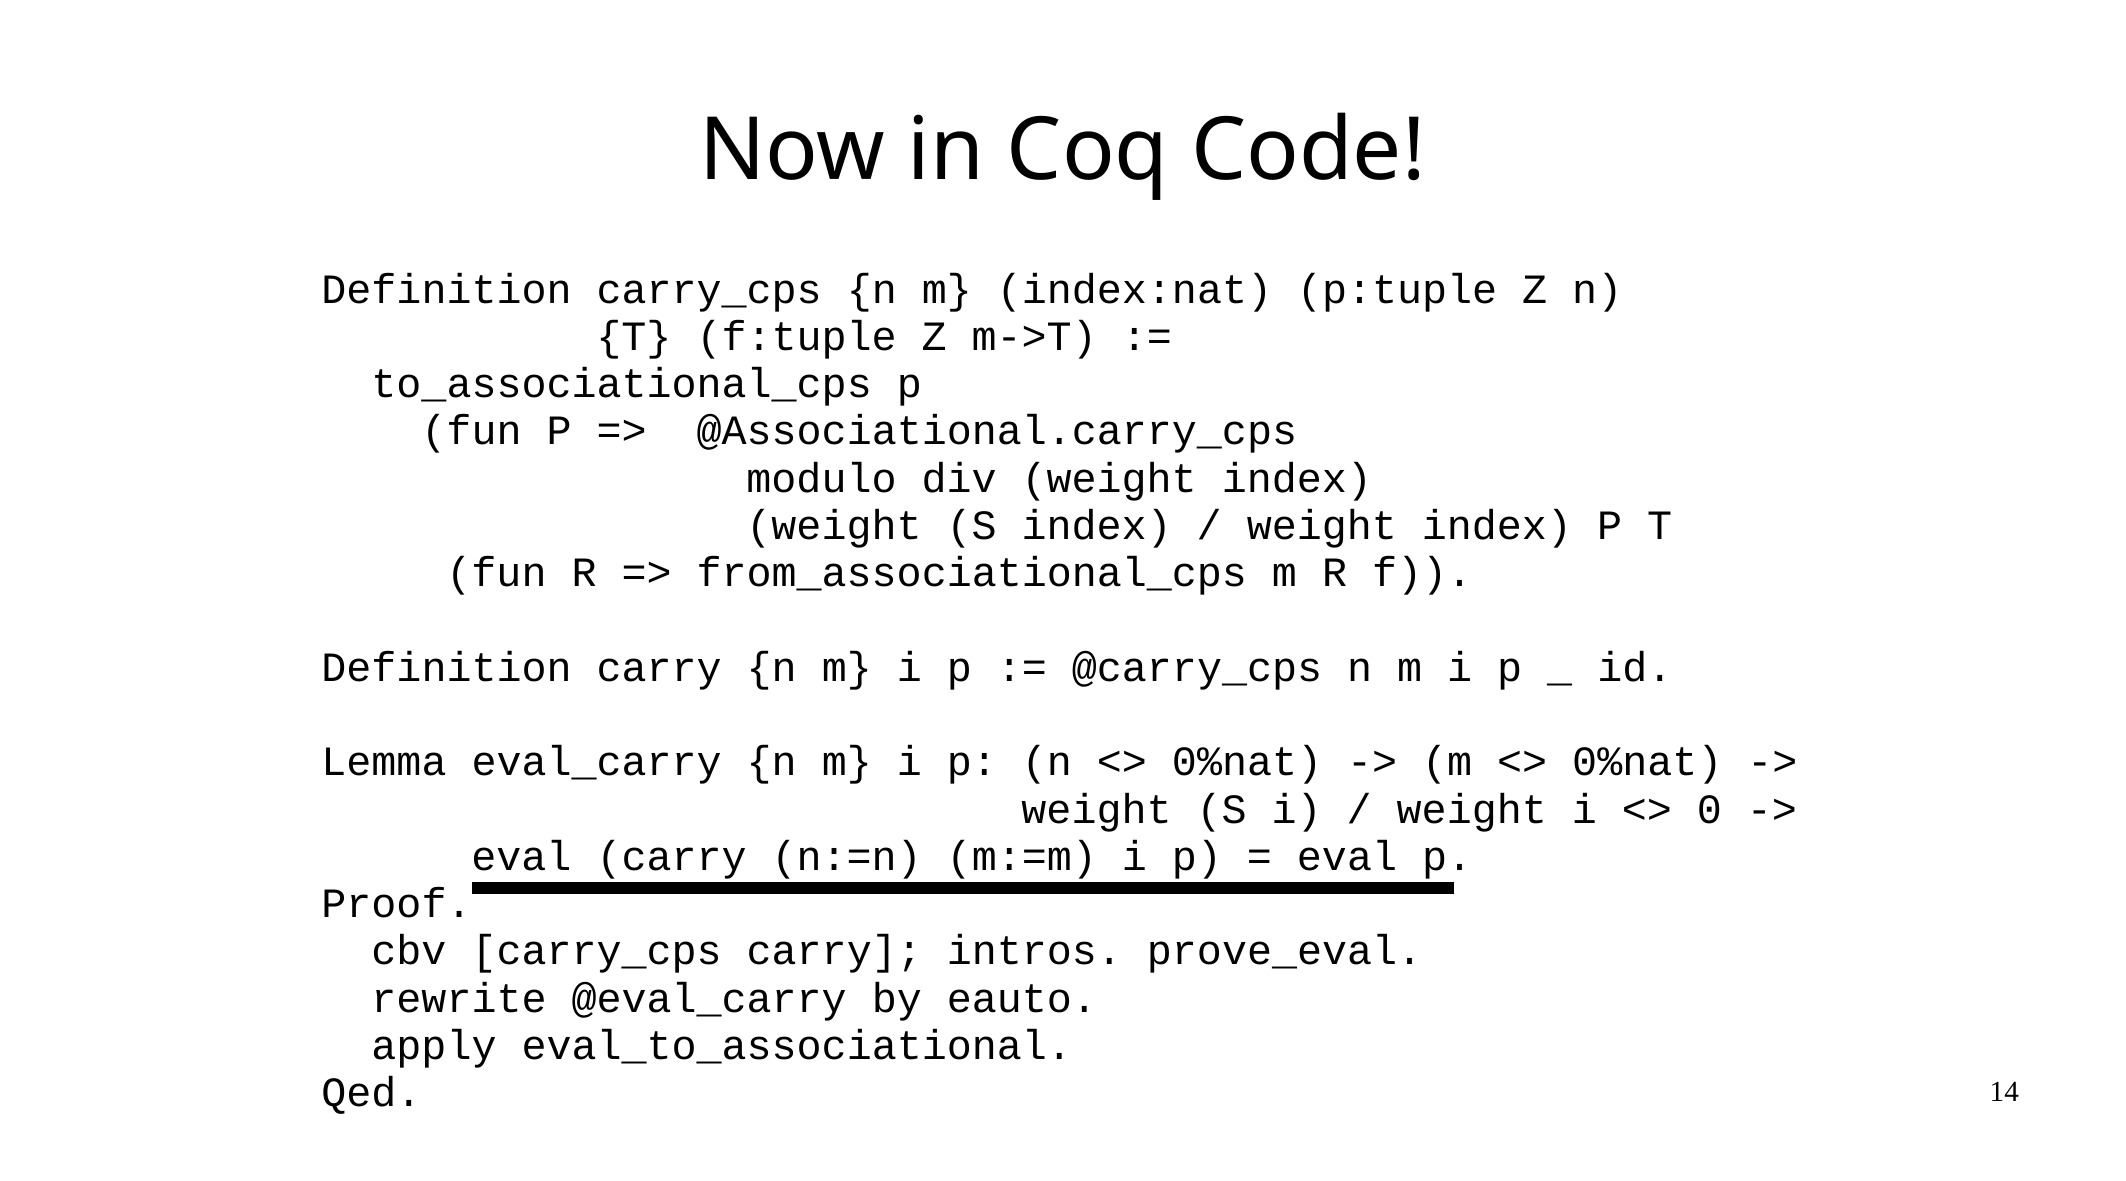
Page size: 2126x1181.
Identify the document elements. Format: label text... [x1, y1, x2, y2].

text_box Definition carry_cps {n m} (index:nat) (p:tuple Z n) {T} (f:tuple Z m->T) := to_associational_cps p (fun P => @Associational.carry_cps modulo div (weight index) (weight (S index) / weight index) P T (fun R => from_associational_cps m R f)). Definition carry {n m} i p := @carry_cps n m i p _ id. Lemma eval_carry {n m} i p: (n <> 0%nat) -> (m <> 0%nat) -> weight (S i) / weight i <> 0 -> eval (carry (n:=n) (m:=m) i p) = eval p. Proof. cbv [carry_cps carry]; intros. prove_eval. rewrite @eval_carry by eauto. apply eval_to_associational. Qed. [306, 261, 1819, 1143]
title Now in Coq Code! [106, 47, 2020, 245]
